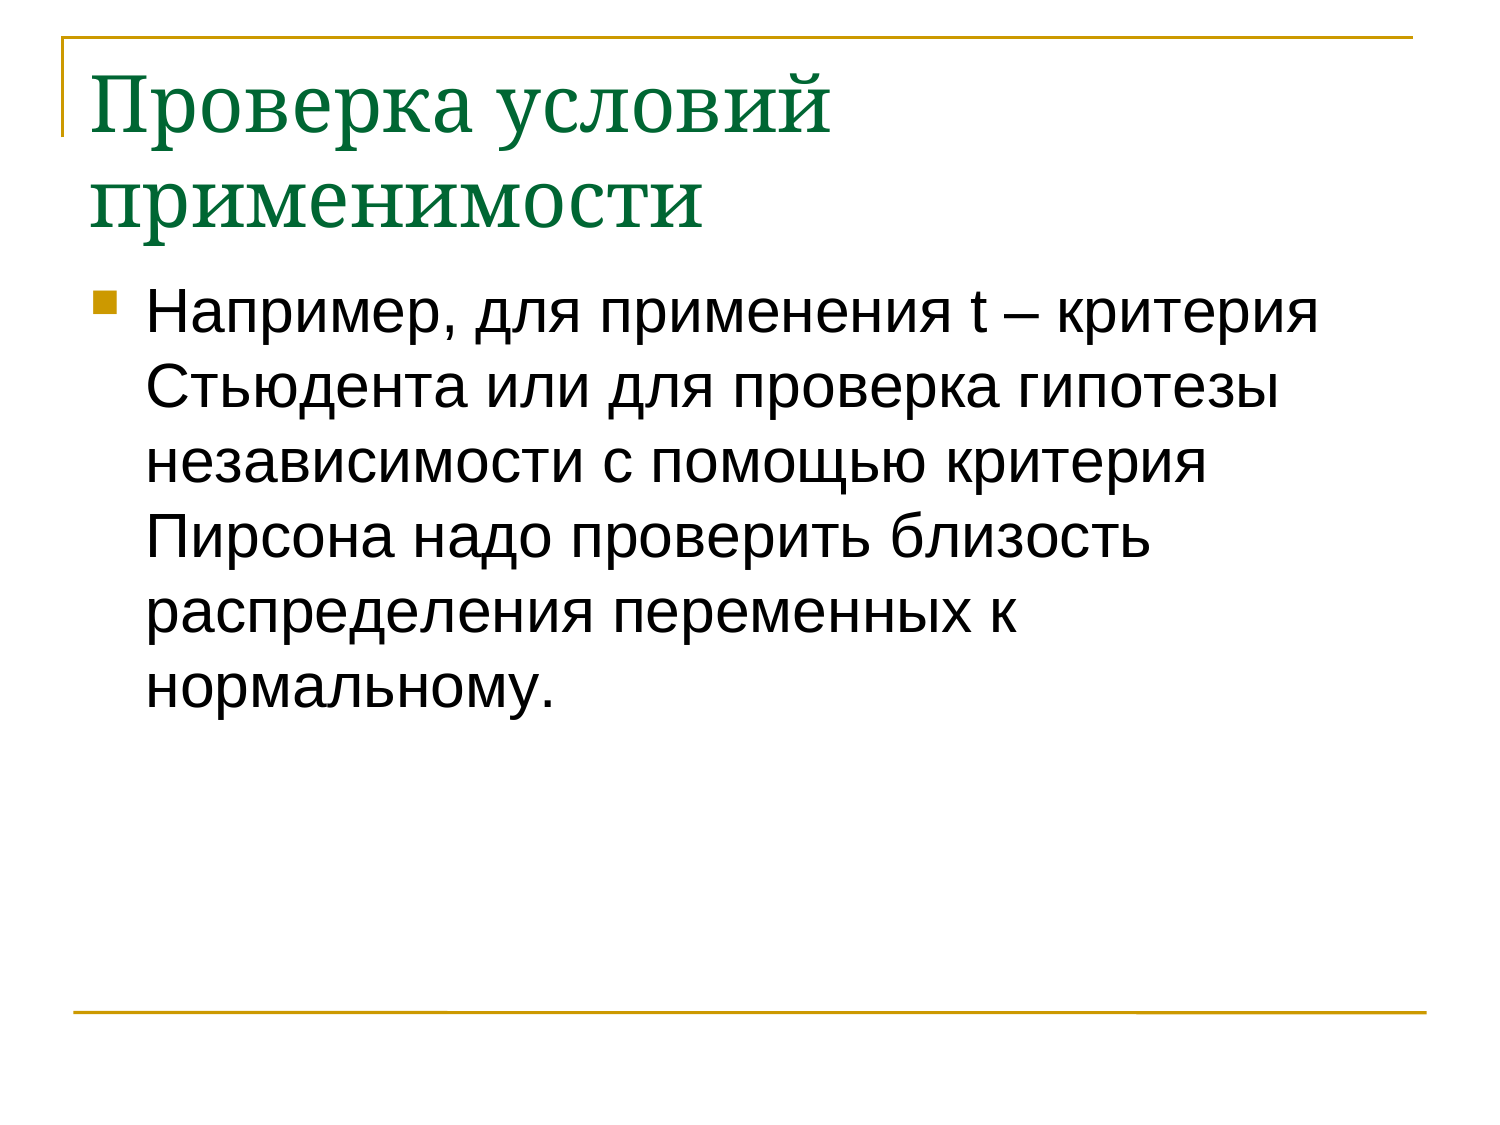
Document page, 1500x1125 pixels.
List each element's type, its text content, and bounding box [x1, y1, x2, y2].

title Проверка условий применимости [75, 45, 1426, 233]
list Например, для применения t – критерия Стьюдента или для проверка гипотезы независимости с помощью критерия Пирсона надо проверить близость распределения переменных к нормальному. [75, 262, 1426, 1006]
